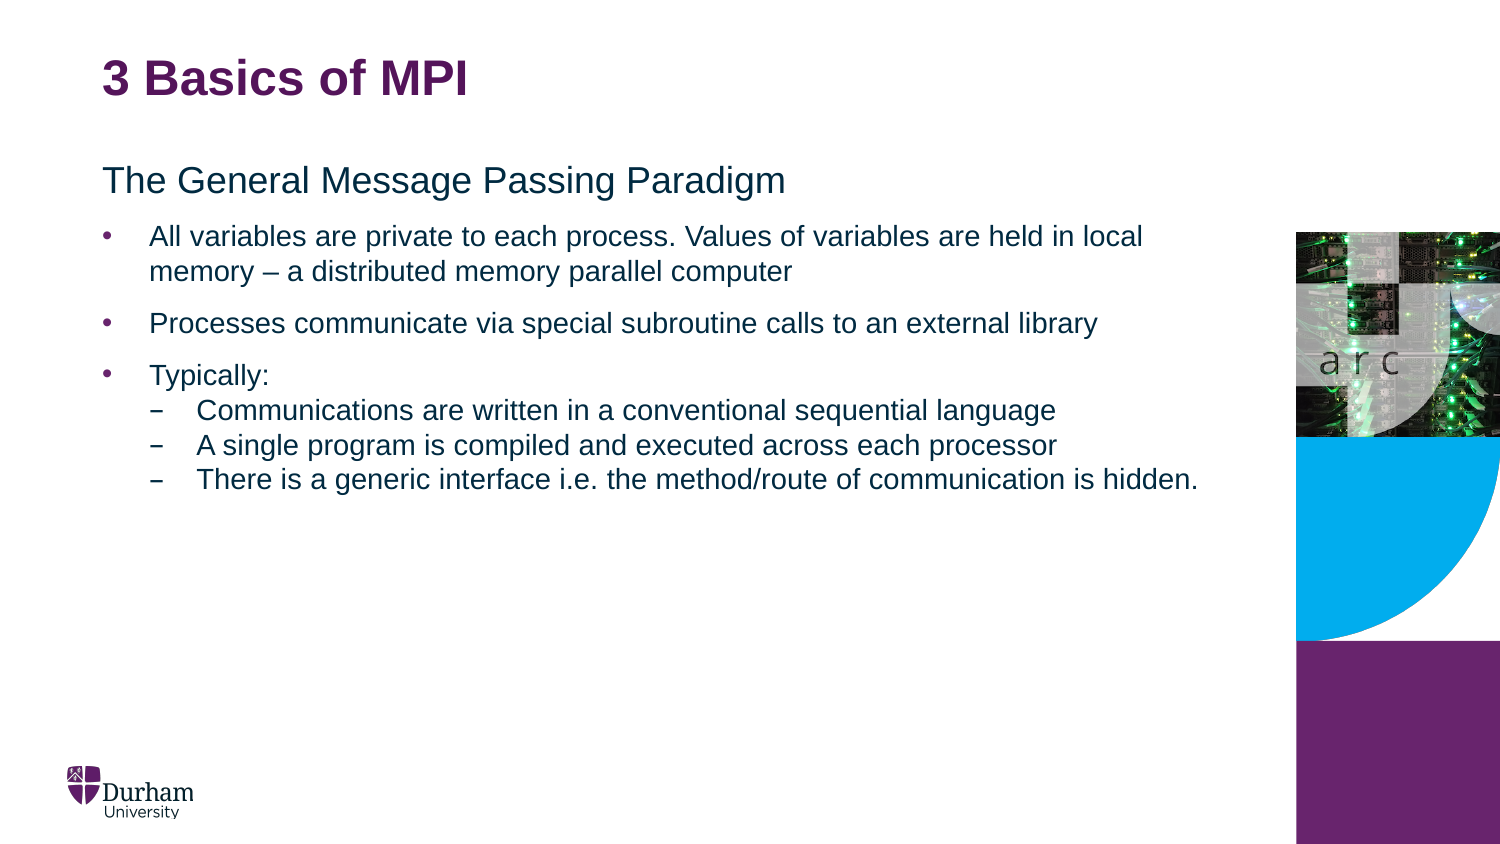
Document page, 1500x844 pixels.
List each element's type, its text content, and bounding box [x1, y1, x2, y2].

text_box [1296, 640, 1500, 844]
list The General Message Passing Paradigm All variables are private to each process. Values of variables are held in local memory – a distributed memory parallel computer Processes communicate via special subroutine calls to an external library Typically: Communications are written in a conventional sequential language A single program is compiled and executed across each processor There is a generic interface i.e. the method/route of communication is hidden. [101, 156, 1258, 494]
picture [1332, 467, 1500, 640]
title 3 Basics of MPI [101, 45, 1399, 187]
picture [1296, 232, 1500, 436]
picture [67, 766, 193, 819]
